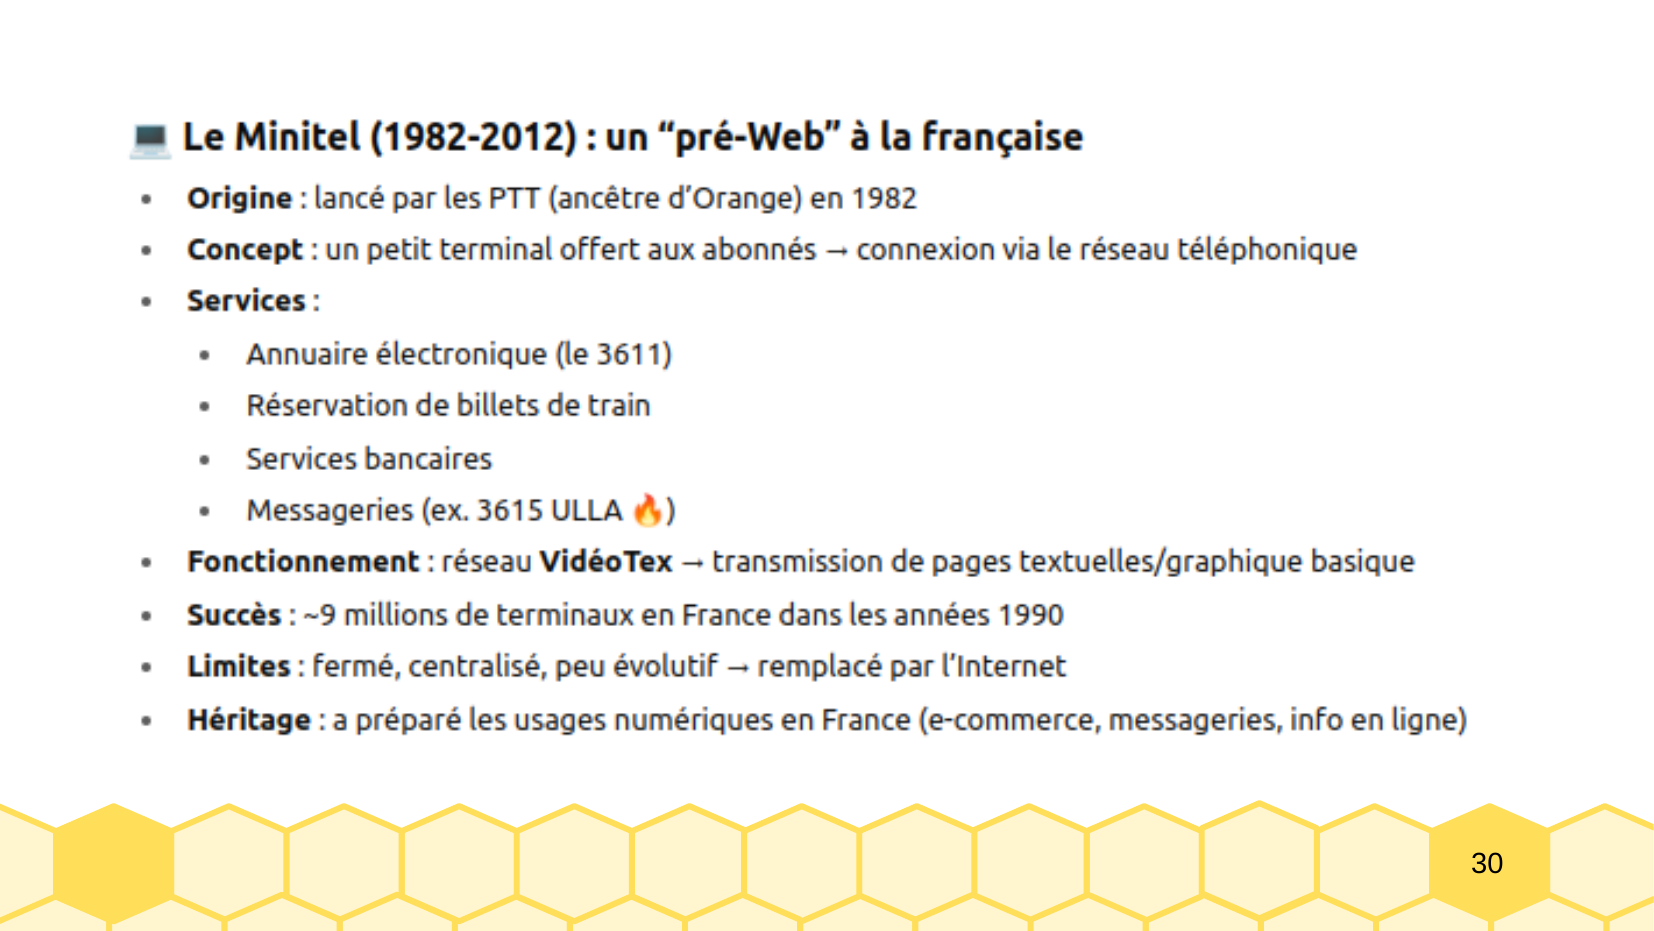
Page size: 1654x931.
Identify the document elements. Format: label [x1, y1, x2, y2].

picture [77, 88, 1595, 768]
